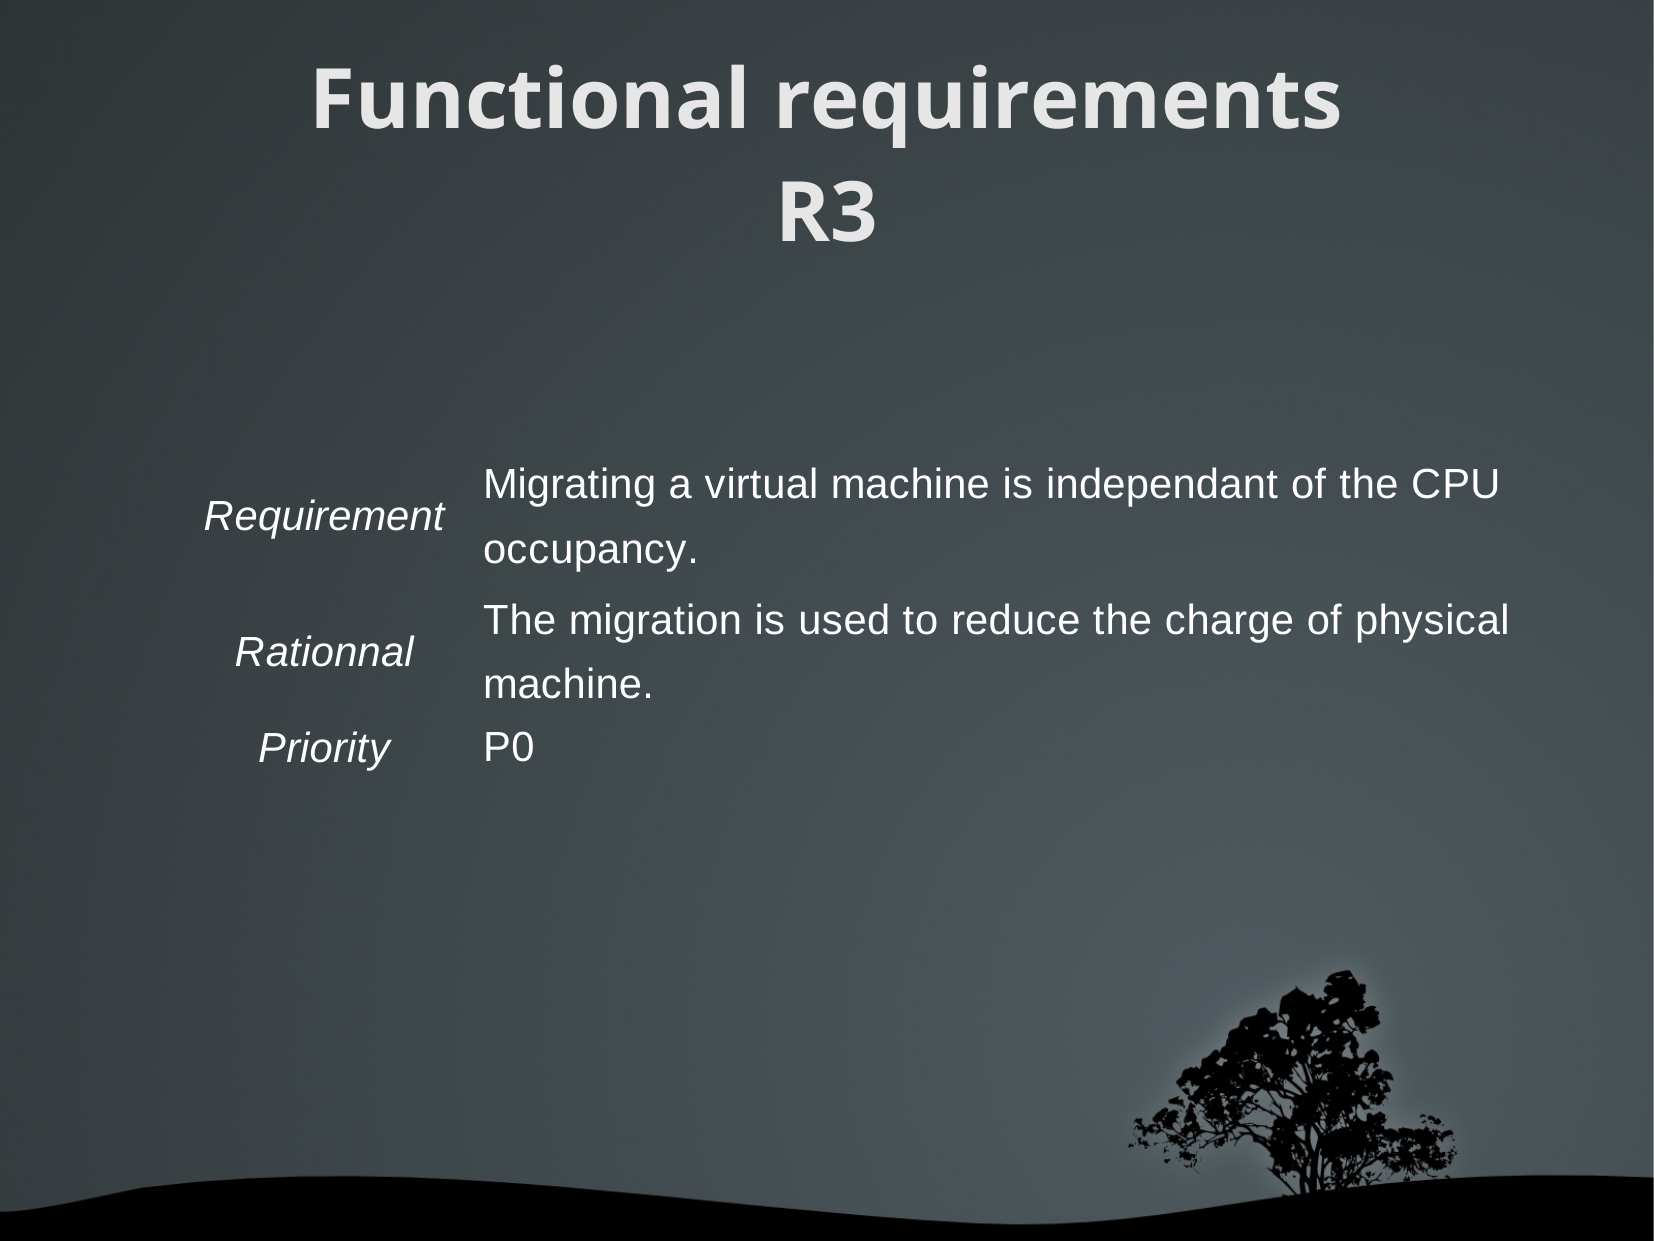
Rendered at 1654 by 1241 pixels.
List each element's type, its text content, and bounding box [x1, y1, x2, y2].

chart [168, 441, 1548, 806]
picture [0, 0, 1654, 1241]
title Functional requirements R3 [82, 56, 1572, 250]
